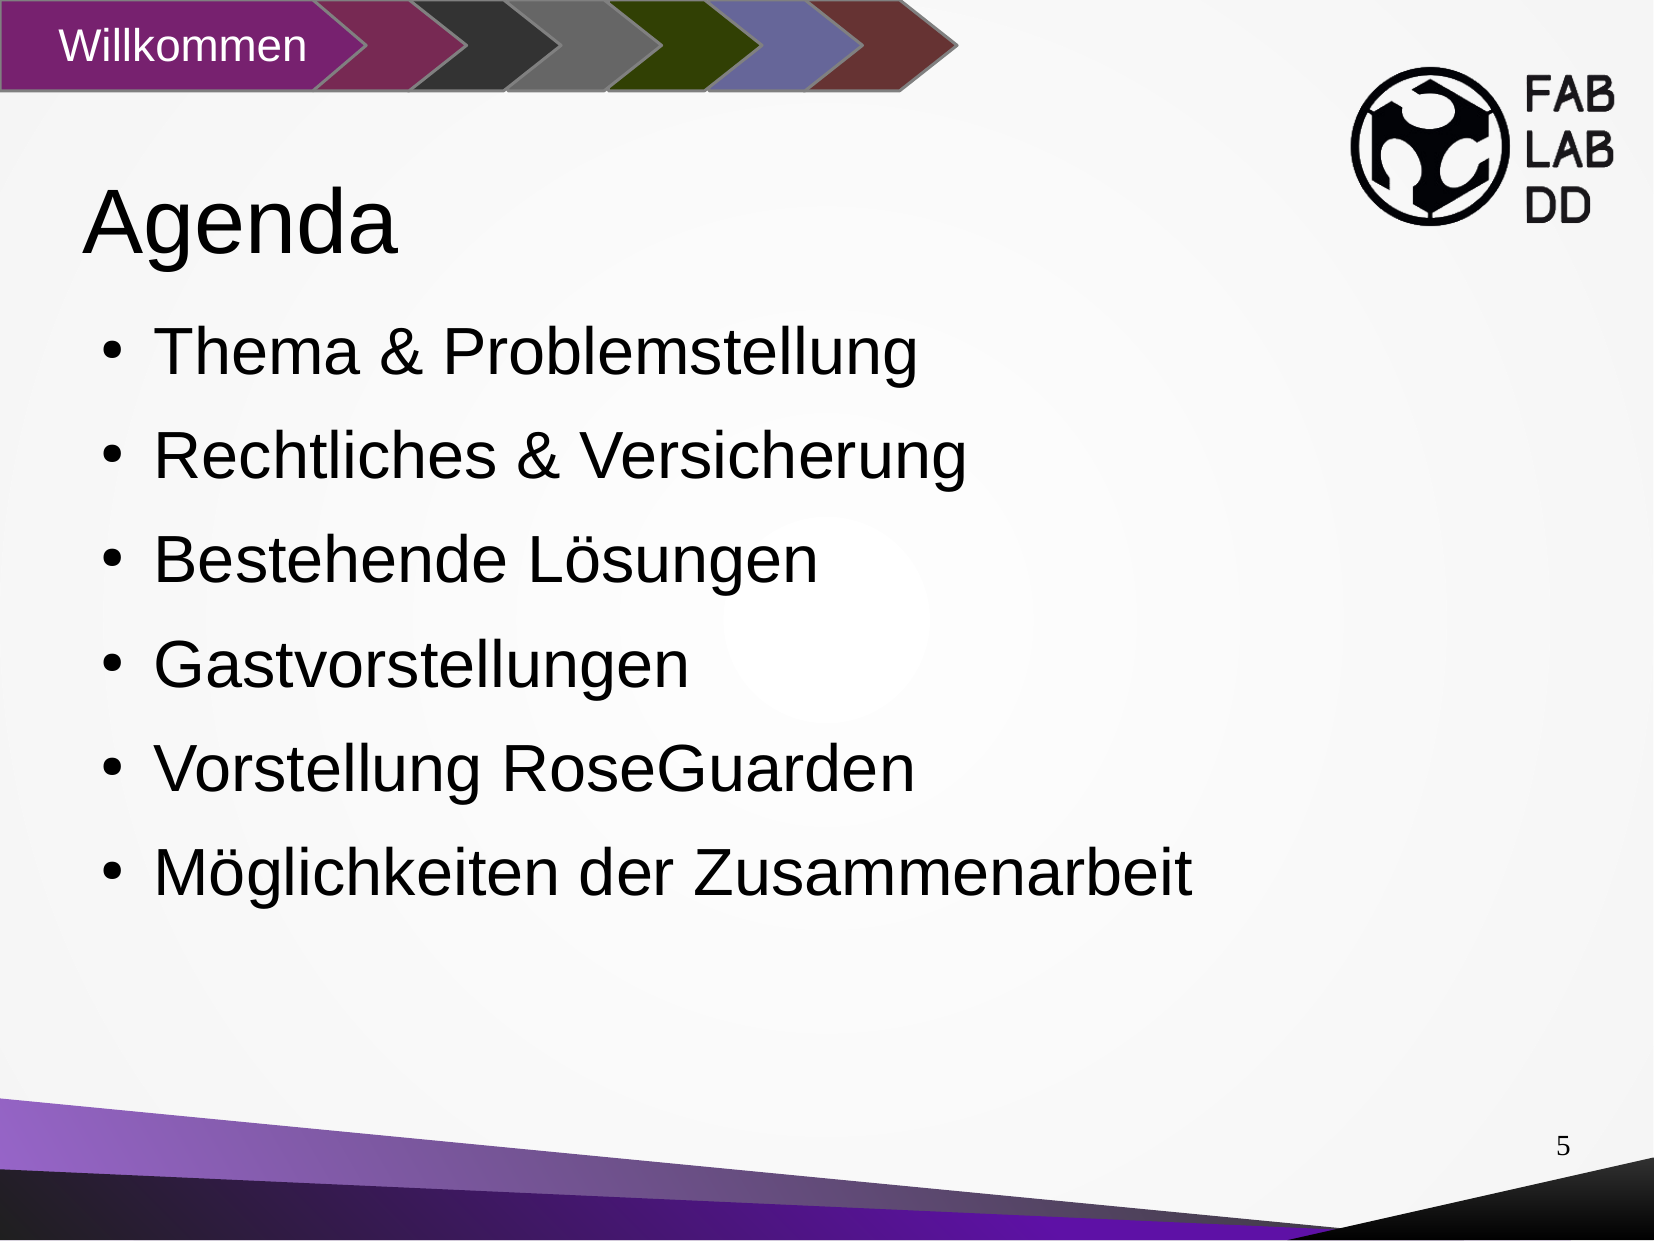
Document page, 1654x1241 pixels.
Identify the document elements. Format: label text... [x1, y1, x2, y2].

list Thema & Problemstellung Rechtliches & Versicherung Bestehende Lösungen Gastvorstellungen Vorstellung RoseGuarden Möglichkeiten der Zusammenarbeit [82, 313, 1538, 1034]
picture [1324, 36, 1642, 257]
title Agenda [82, 118, 1300, 313]
text_box Willkommen [0, 0, 367, 91]
text_box [314, 0, 958, 91]
